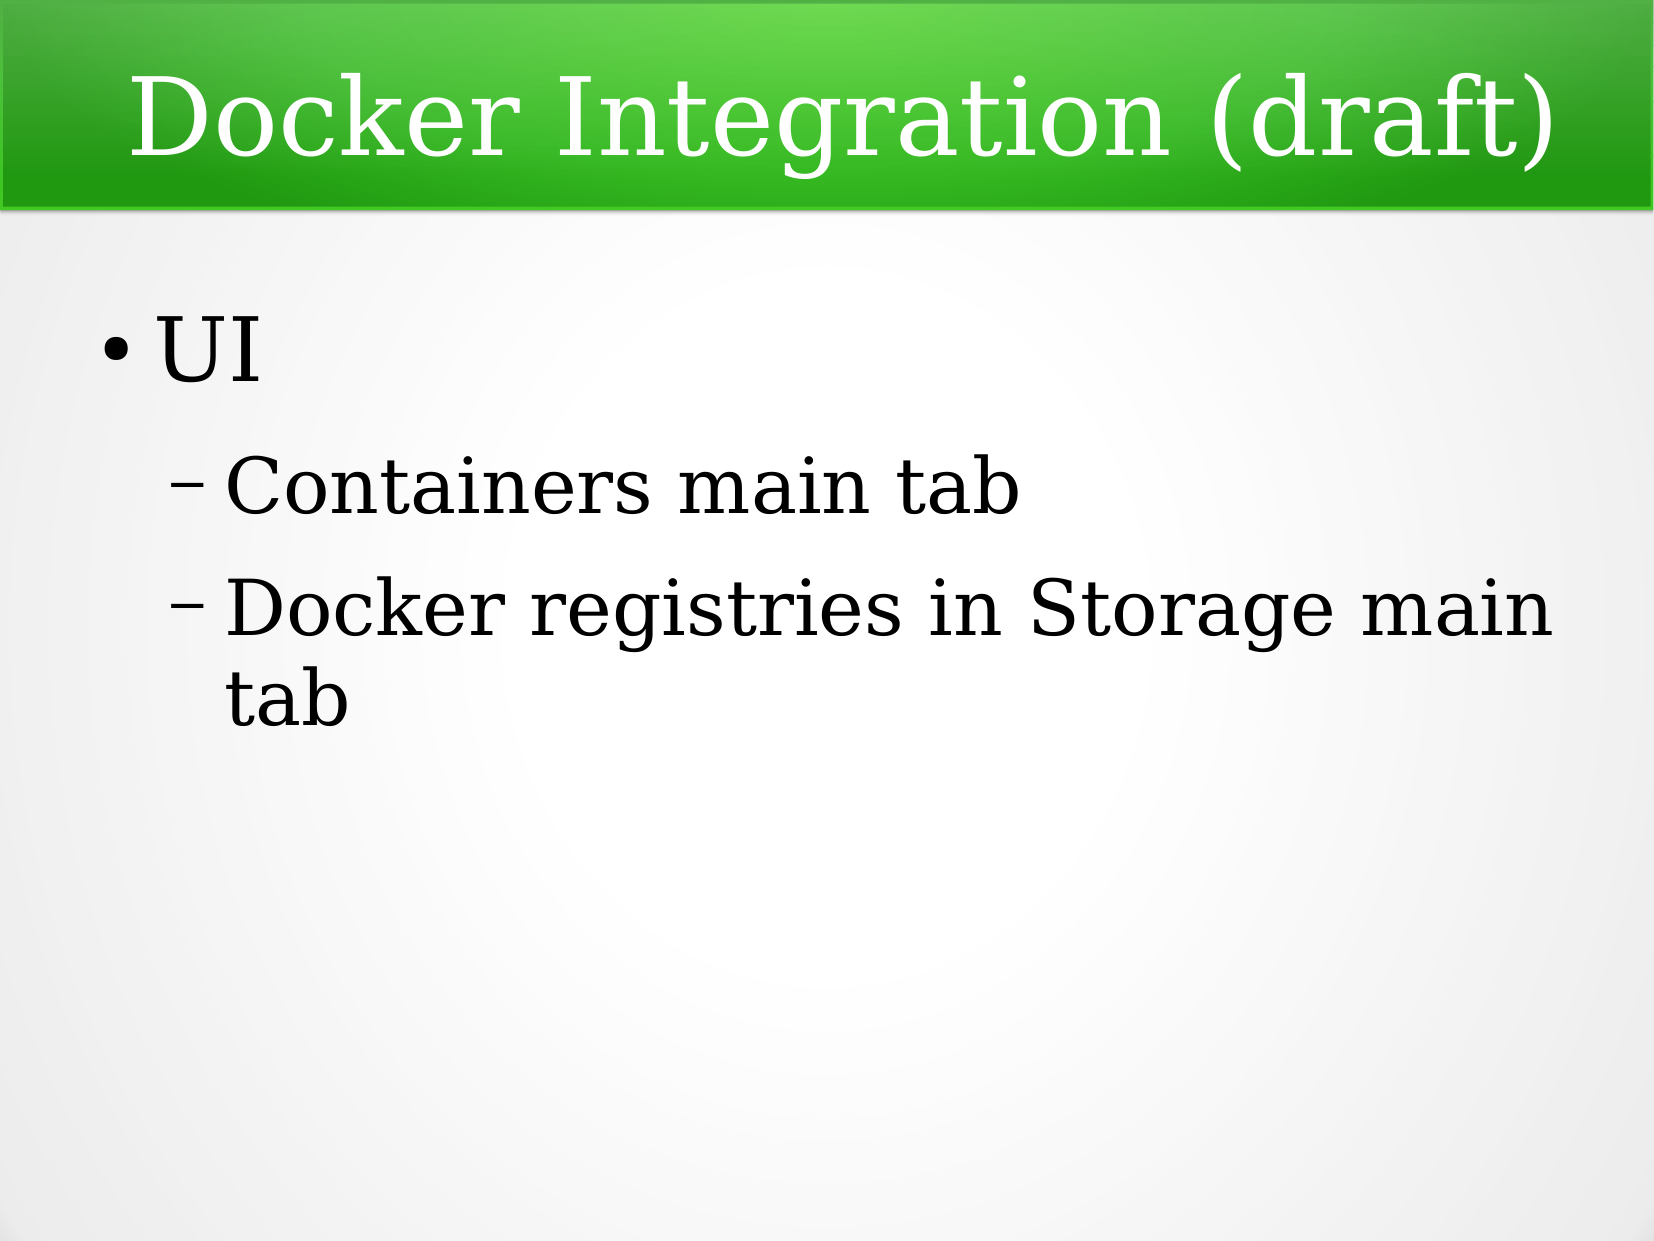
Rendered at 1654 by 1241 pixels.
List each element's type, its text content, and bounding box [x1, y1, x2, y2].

title Docker Integration (draft) [82, 47, 1571, 189]
list UI Containers main tab Docker registries in Storage main tab [82, 299, 1571, 1231]
